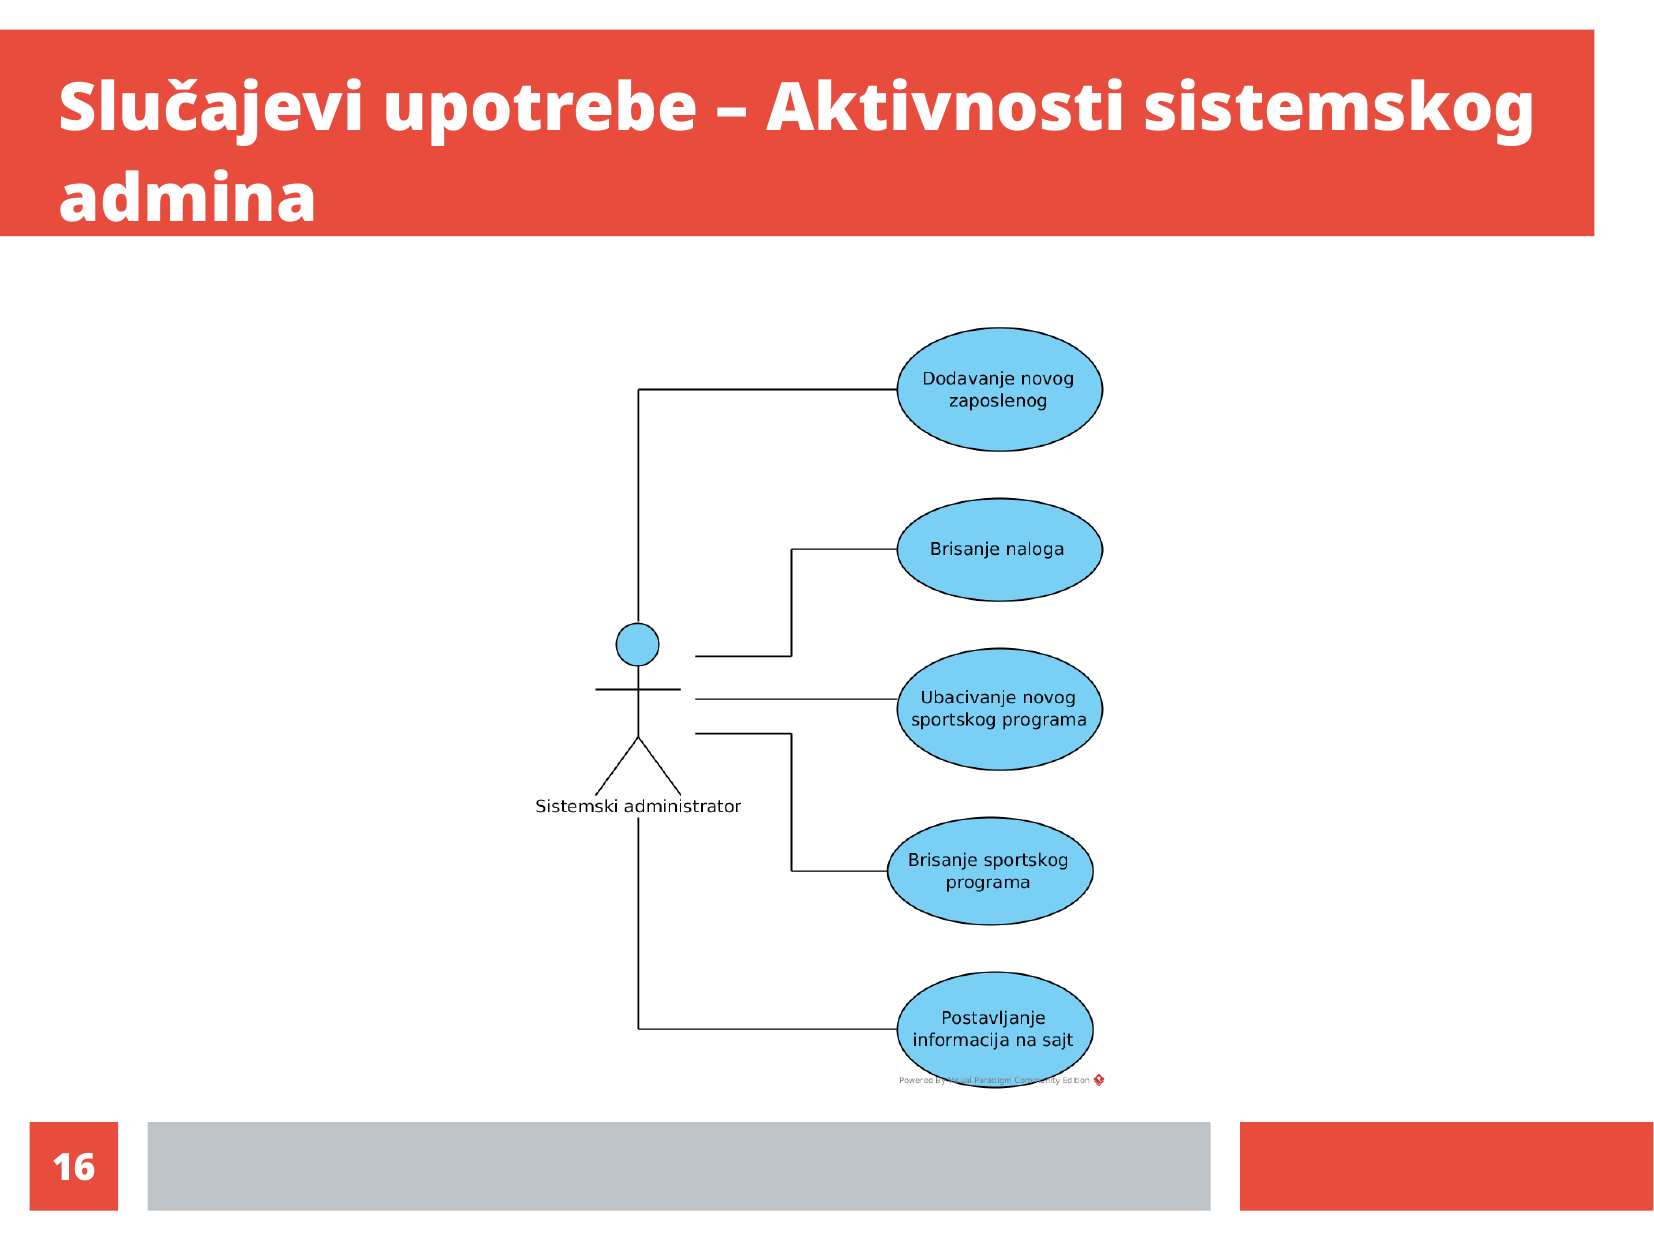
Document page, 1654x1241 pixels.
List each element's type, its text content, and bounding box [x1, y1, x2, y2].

picture [516, 324, 1108, 1093]
title Slučajevi upotrebe – Aktivnosti sistemskog admina [59, 59, 1595, 207]
